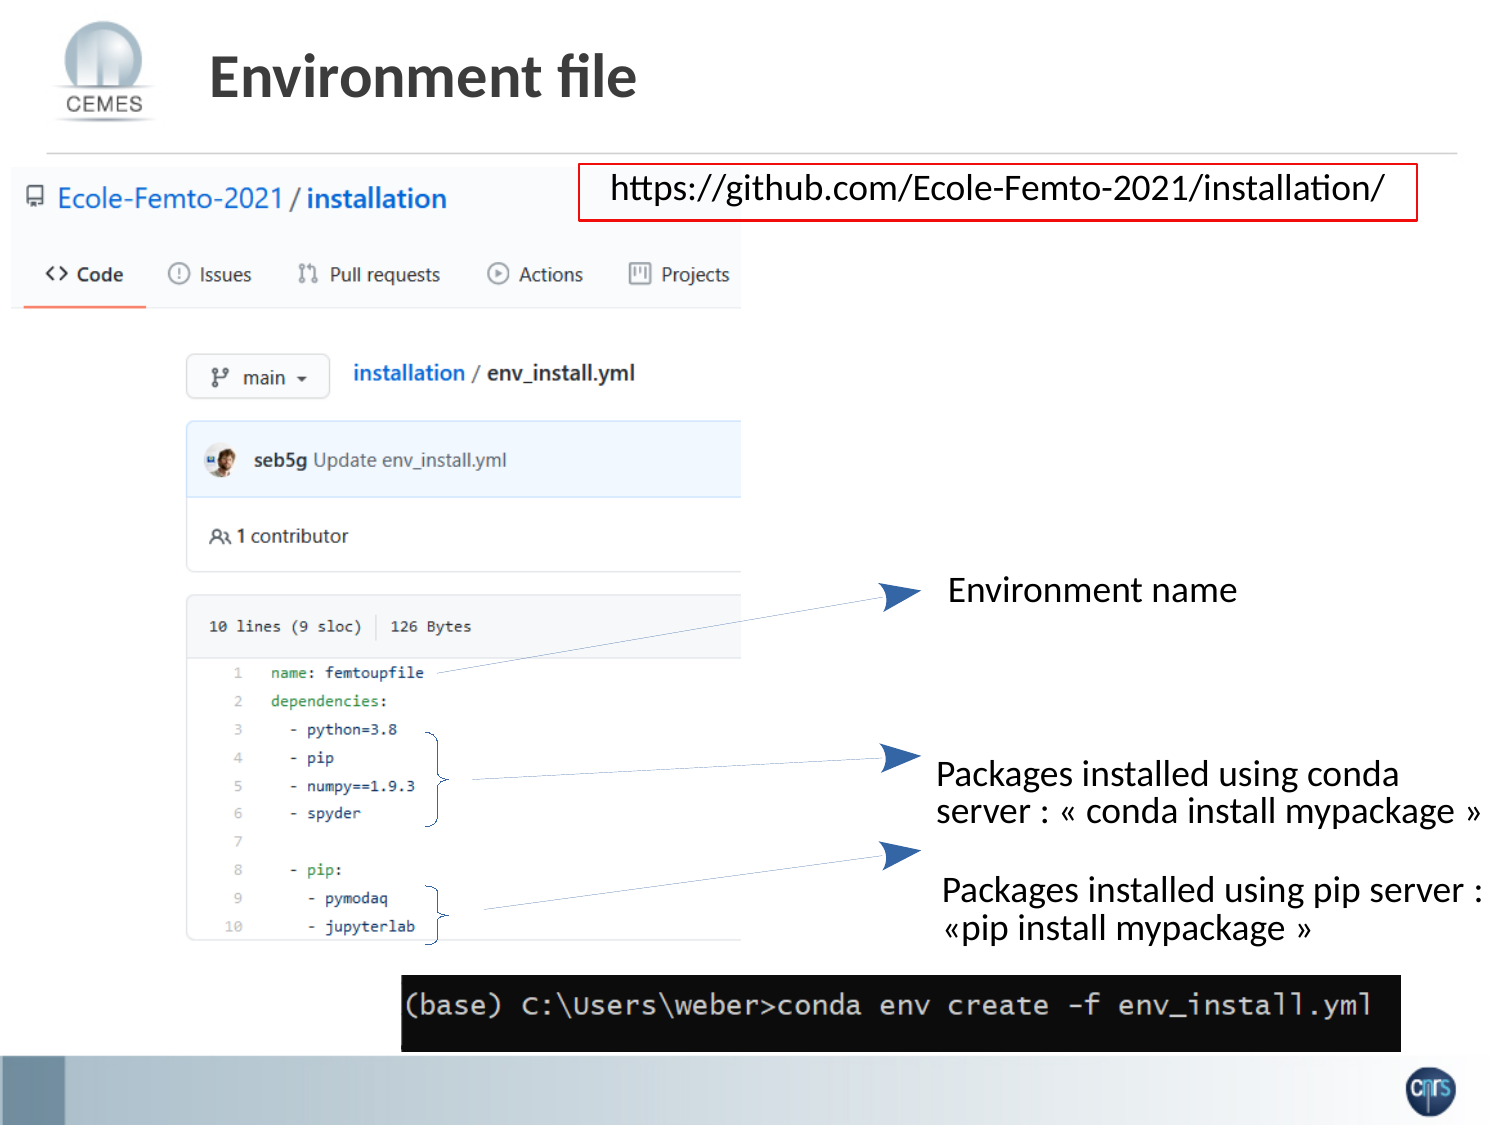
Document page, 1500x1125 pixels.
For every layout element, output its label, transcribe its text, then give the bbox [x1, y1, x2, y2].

text_box Environment name [933, 566, 1300, 620]
text_box Packages installed using conda server : « conda install mypackage » [921, 750, 1500, 879]
text_box Environment file [194, 7, 1425, 138]
text_box https://github.com/Ecole-Femto-2021/installation/ [578, 163, 1418, 221]
text_box Packages installed using pip server : «pip install mypackage » [927, 866, 1500, 995]
picture [0, 0, 1500, 1125]
